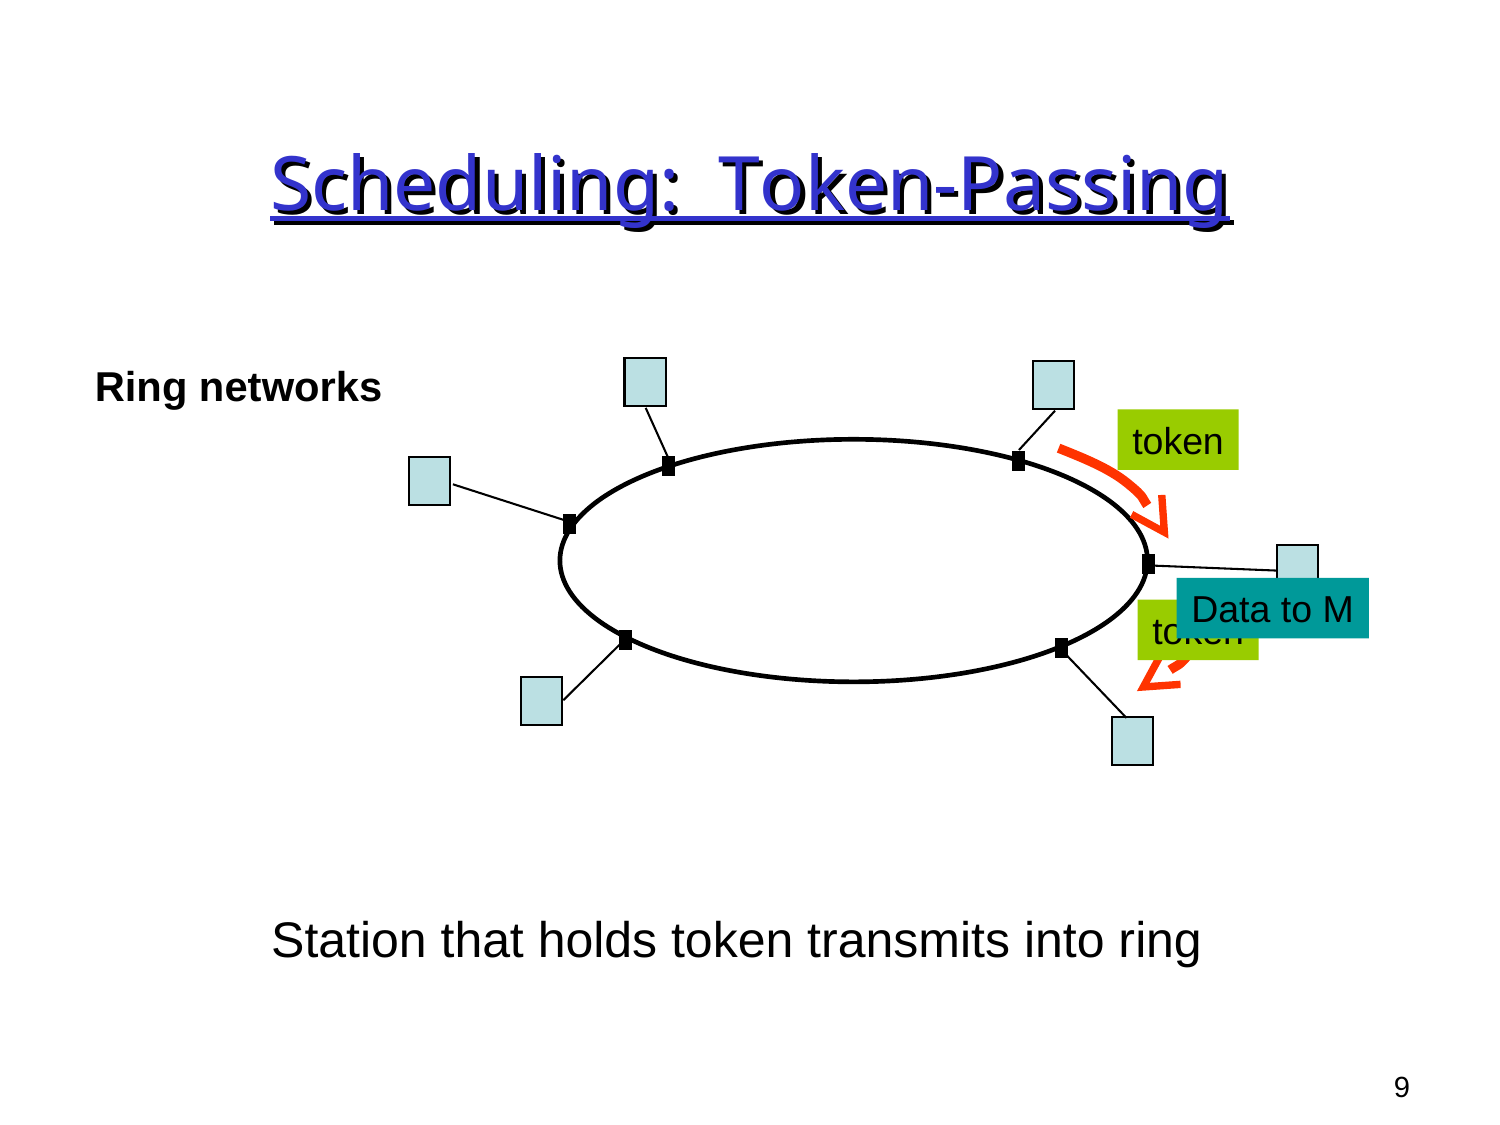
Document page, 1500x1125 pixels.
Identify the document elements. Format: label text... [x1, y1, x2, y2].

text_box [1276, 545, 1318, 577]
text_box [408, 456, 450, 505]
text_box [620, 631, 631, 649]
text_box token [1167, 626, 1177, 642]
text_box [1056, 638, 1068, 657]
title Scheduling: Token-Passing [75, 45, 1426, 233]
text_box token [1117, 409, 1239, 470]
text_box [1013, 451, 1025, 470]
text_box [520, 676, 562, 725]
text_box [1032, 360, 1074, 409]
text_box [1112, 717, 1154, 766]
text_box Ring networks [61, 352, 398, 418]
text_box [663, 456, 675, 475]
text_box Station that holds token transmits into ring [256, 899, 1218, 975]
text_box Data to M [1176, 577, 1369, 639]
text_box [624, 358, 666, 407]
text_box token [1137, 599, 1259, 661]
text_box [1142, 555, 1154, 574]
text_box [564, 515, 576, 533]
